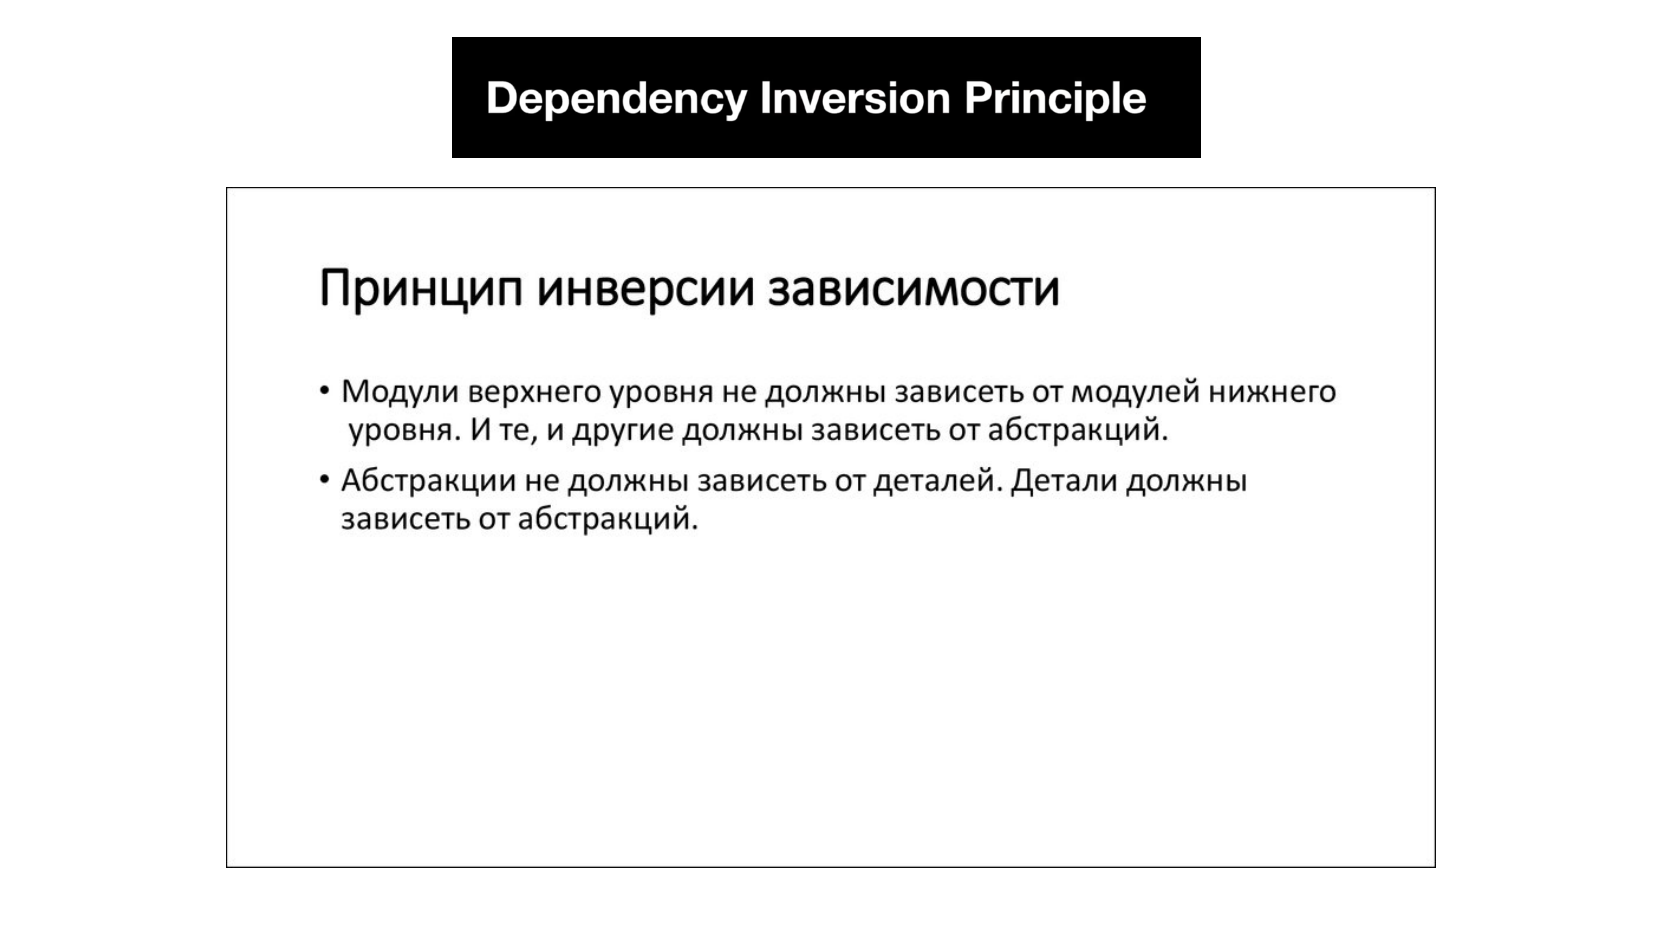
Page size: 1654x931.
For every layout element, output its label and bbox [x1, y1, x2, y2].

picture [226, 187, 1436, 868]
picture [452, 37, 1201, 158]
